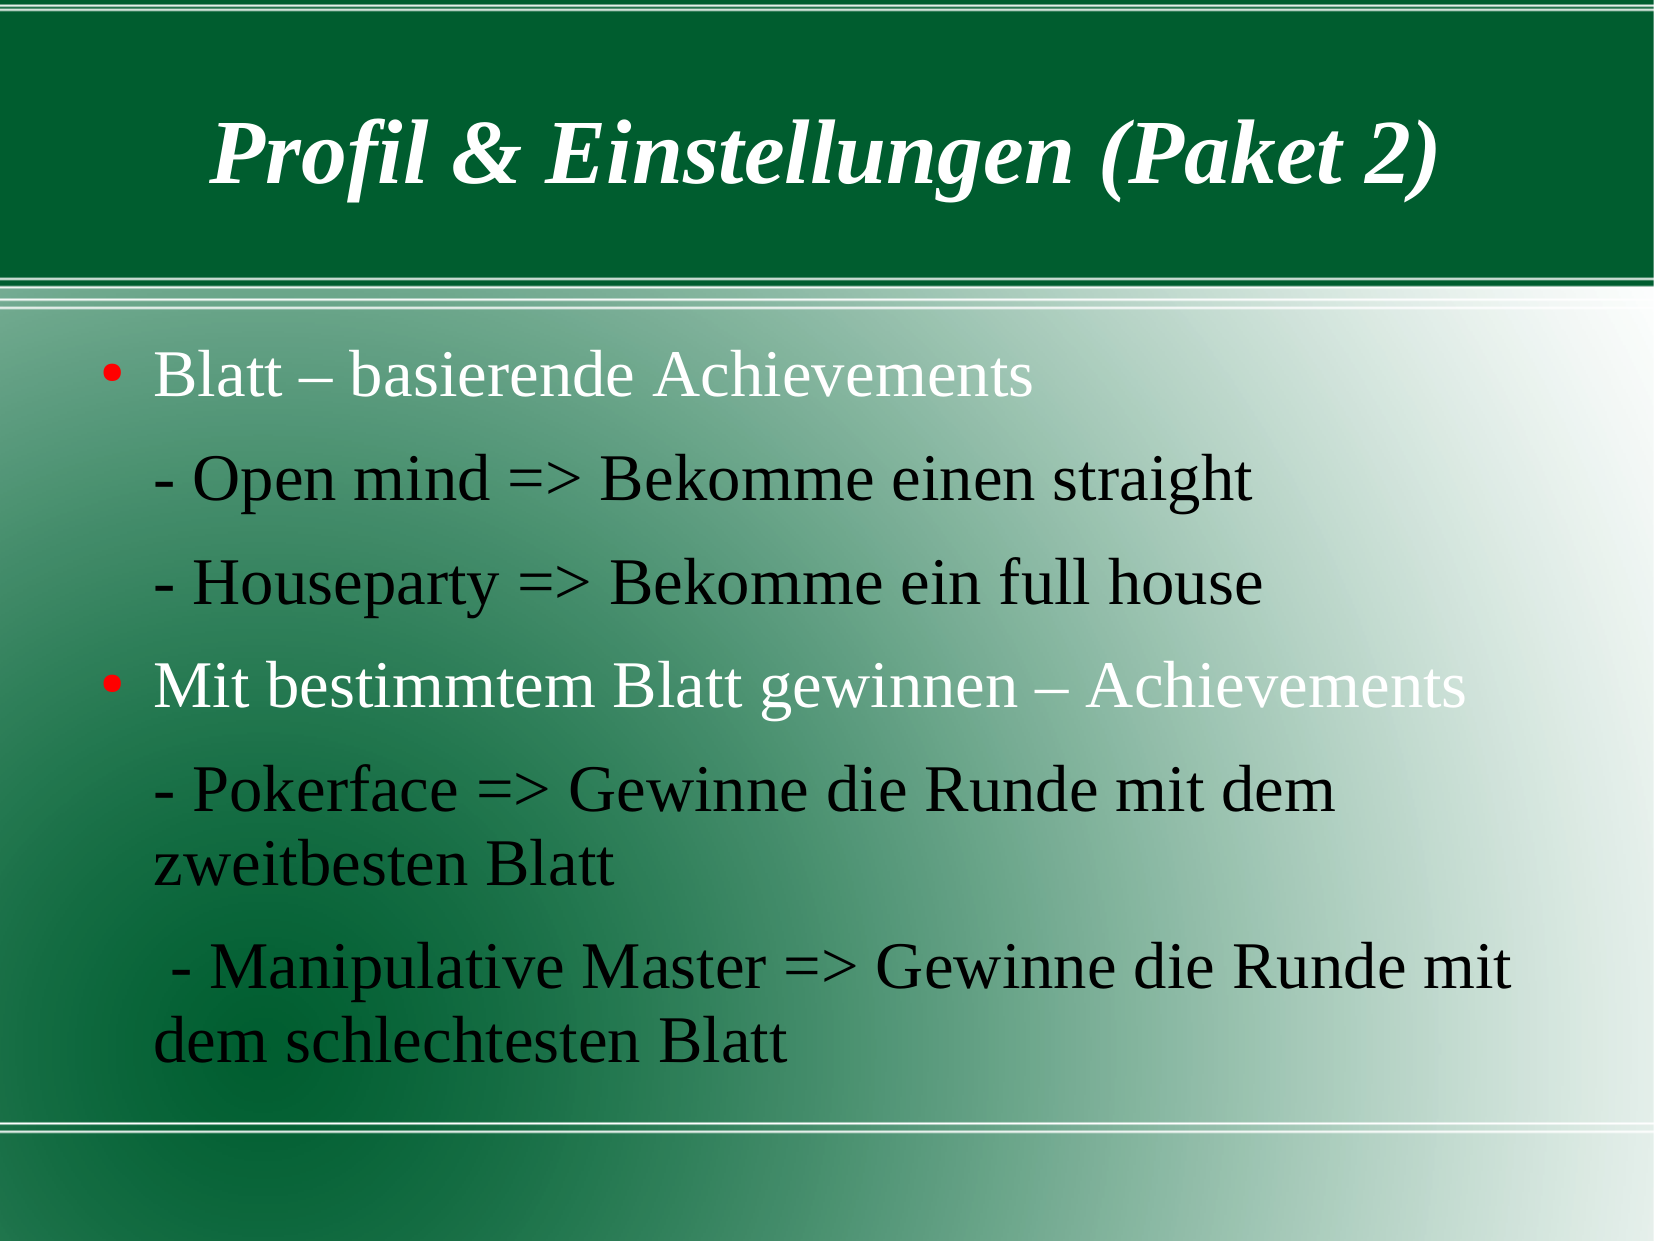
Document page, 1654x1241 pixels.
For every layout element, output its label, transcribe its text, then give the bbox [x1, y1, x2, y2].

picture [0, 0, 1654, 1241]
list Blatt – basierende Achievements - Open mind => Bekomme einen straight - Houseparty => Bekomme ein full house Mit bestimmtem Blatt gewinnen – Achievements - Pokerface => Gewinne die Runde mit dem zweitbesten Blatt - Manipulative Master => Gewinne die Runde mit dem schlechtesten Blatt [82, 337, 1571, 1078]
title Profil & Einstellungen (Paket 2) [82, 49, 1571, 257]
